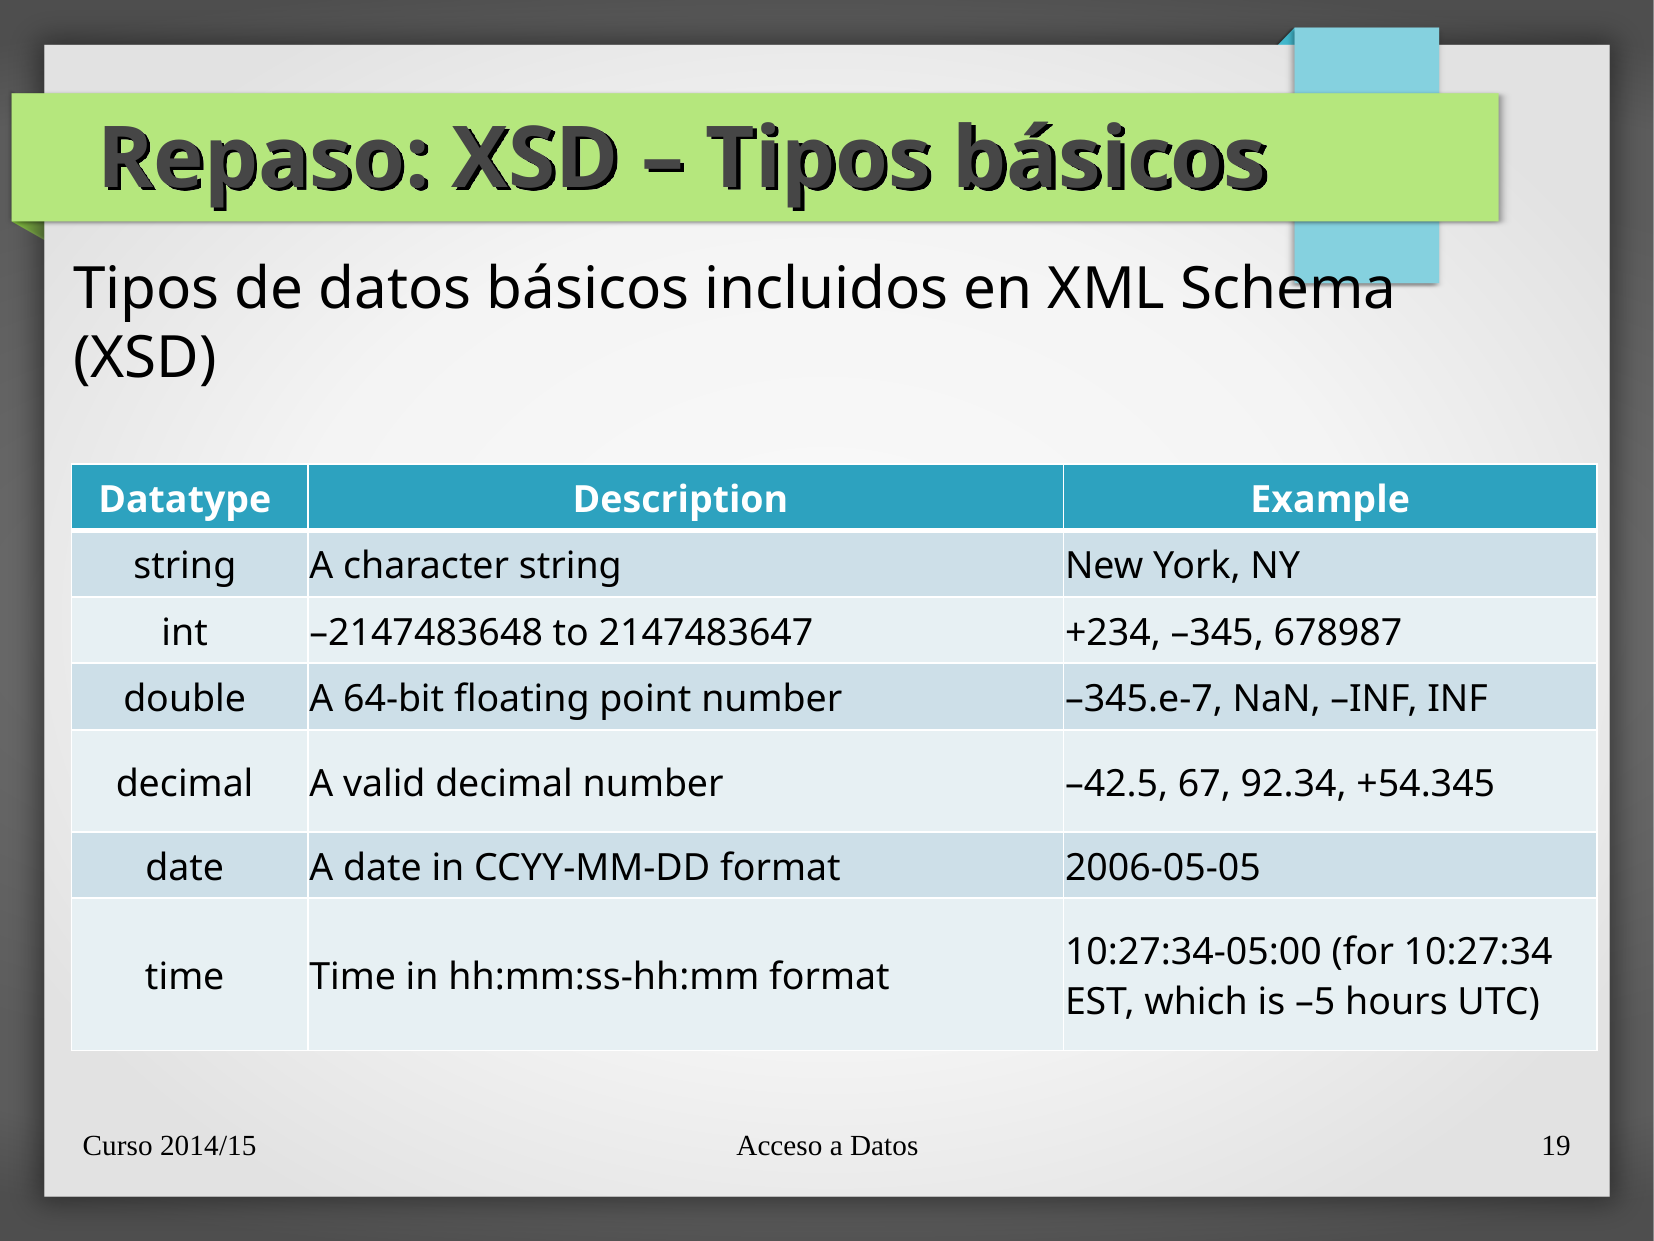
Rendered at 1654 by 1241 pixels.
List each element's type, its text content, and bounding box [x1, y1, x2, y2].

table_cell date [72, 833, 307, 897]
table_cell +234, –345, 678987 [1064, 598, 1596, 662]
table_header Description [309, 465, 1063, 528]
table_cell int [72, 598, 307, 662]
table_cell –42.5, 67, 92.34, +54.345 [1064, 731, 1596, 831]
table_cell –2147483648 to 2147483647 [309, 598, 1063, 662]
table_header Example [1064, 465, 1596, 528]
table_cell string [72, 533, 307, 596]
table_cell –345.e-7, NaN, –INF, INF [1064, 664, 1596, 729]
title Repaso: XSD – Tipos básicos [82, 49, 1571, 257]
table_header Datatype [72, 465, 307, 528]
text_box Tipos de datos básicos incluidos en XML Schema (XSD) [58, 242, 1426, 398]
table_cell 2006-05-05 [1064, 833, 1596, 897]
table_cell double [72, 664, 307, 729]
table_cell A valid decimal number [309, 731, 1063, 831]
table_cell decimal [72, 731, 307, 831]
picture [0, 0, 1654, 1241]
table_cell Time in hh:mm:ss-hh:mm format [309, 899, 1063, 1050]
table_cell New York, NY [1064, 533, 1596, 596]
table_cell A 64-bit floating point number [309, 664, 1063, 729]
table_cell 10:27:34-05:00 (for 10:27:34 EST, which is –5 hours UTC) [1064, 899, 1596, 1050]
table_cell A date in CCYY-MM-DD format [309, 833, 1063, 897]
table_cell A character string [309, 533, 1063, 596]
table_cell time [72, 899, 307, 1050]
